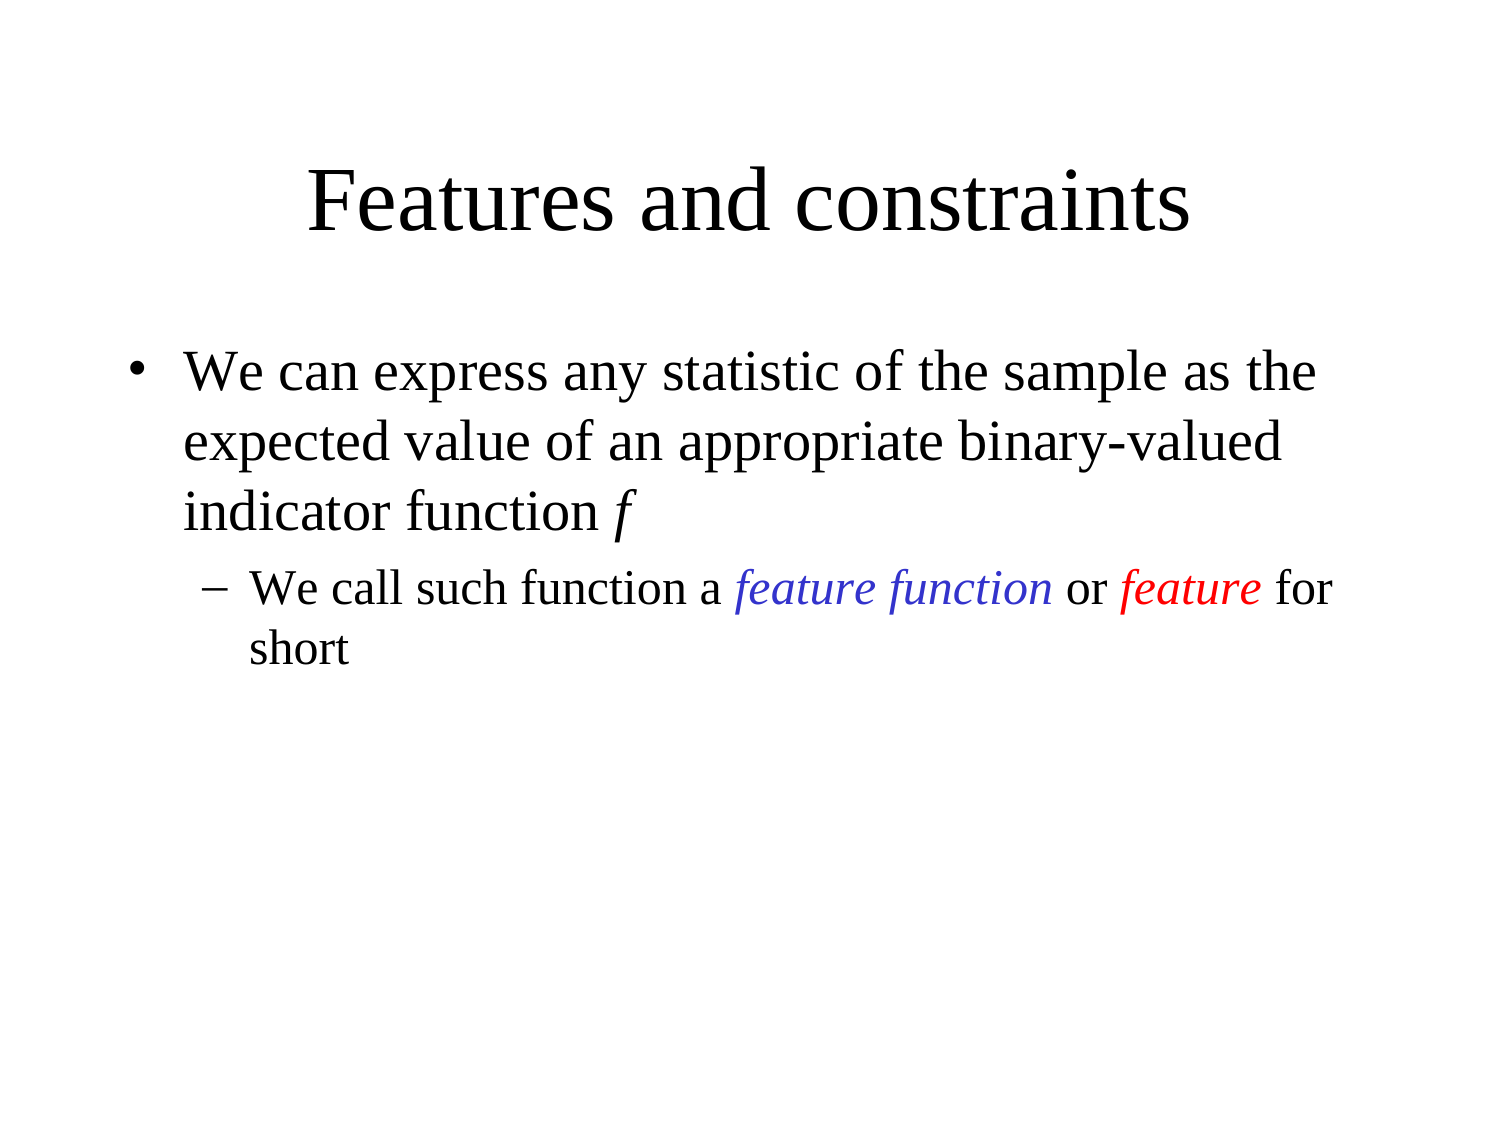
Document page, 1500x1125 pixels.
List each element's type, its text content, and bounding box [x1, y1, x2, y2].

title Features and constraints [112, 99, 1388, 288]
list We can express any statistic of the sample as the expected value of an appropriate binary-valued indicator function f We call such function a feature function or feature for short [112, 324, 1388, 1001]
